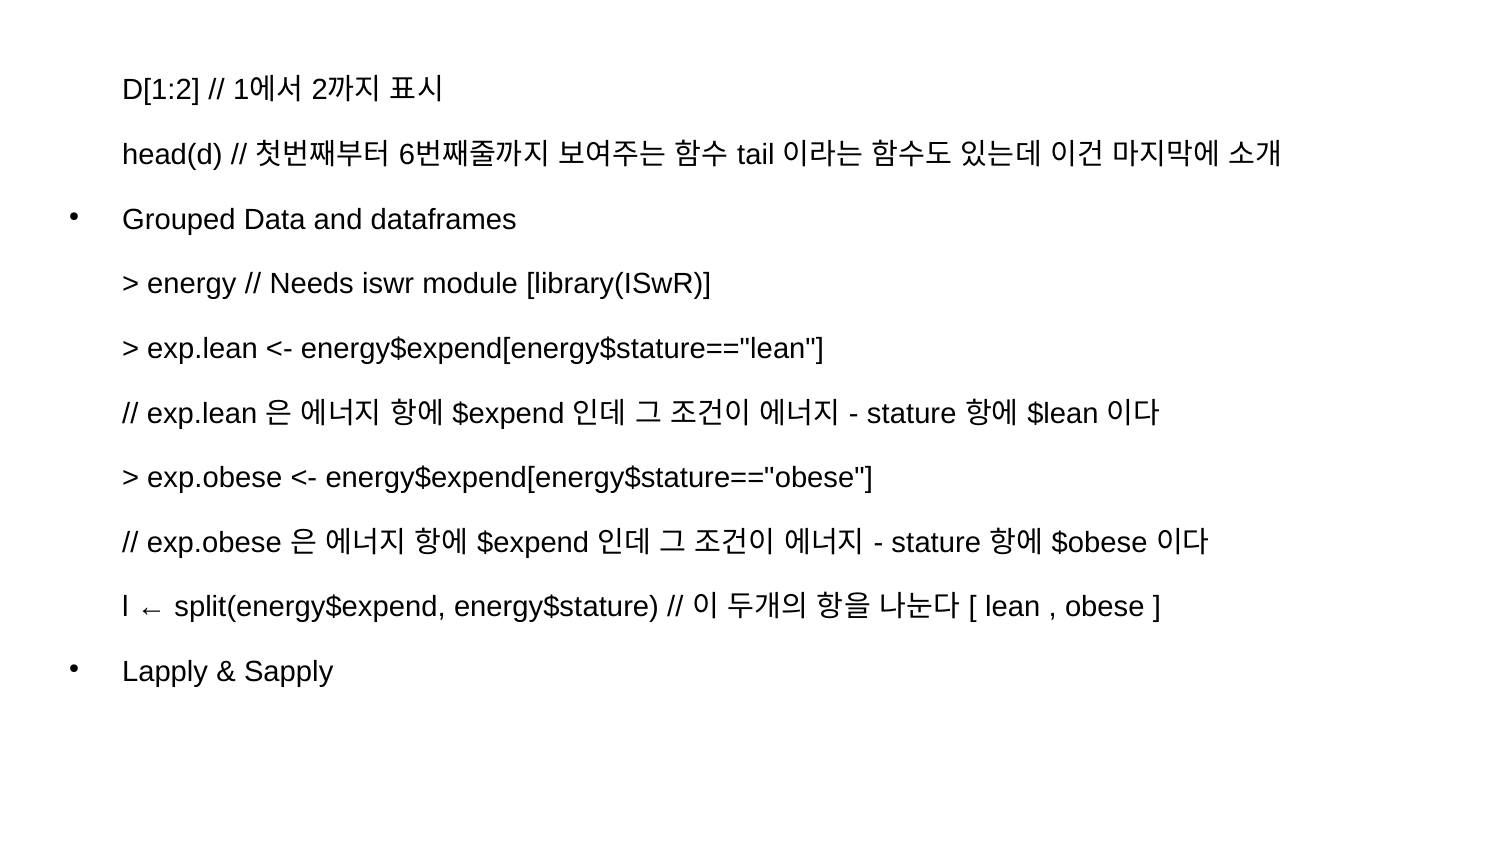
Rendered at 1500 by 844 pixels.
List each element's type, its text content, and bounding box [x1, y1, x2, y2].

list D[1:2] // 1에서 2까지 표시 head(d) // 첫번째부터 6번째줄까지 보여주는 함수 tail 이라는 함수도 있는데 이건 마지막에 소개 Grouped Data and dataframes > energy // Needs iswr module [library(ISwR)] > exp.lean <- energy$expend[energy$stature=="lean"] // exp.lean 은 에너지 항에 $expend 인데 그 조건이 에너지 - stature 항에 $lean 이다 > exp.obese <- energy$expend[energy$stature=="obese"] // exp.obese 은 에너지 항에 $expend 인데 그 조건이 에너지 - stature 항에 $obese 이다 l ← split(energy$expend, energy$stature) // 이 두개의 항을 나눈다 [ lean , obese ] Lapply & Sapply [51, 70, 1449, 750]
